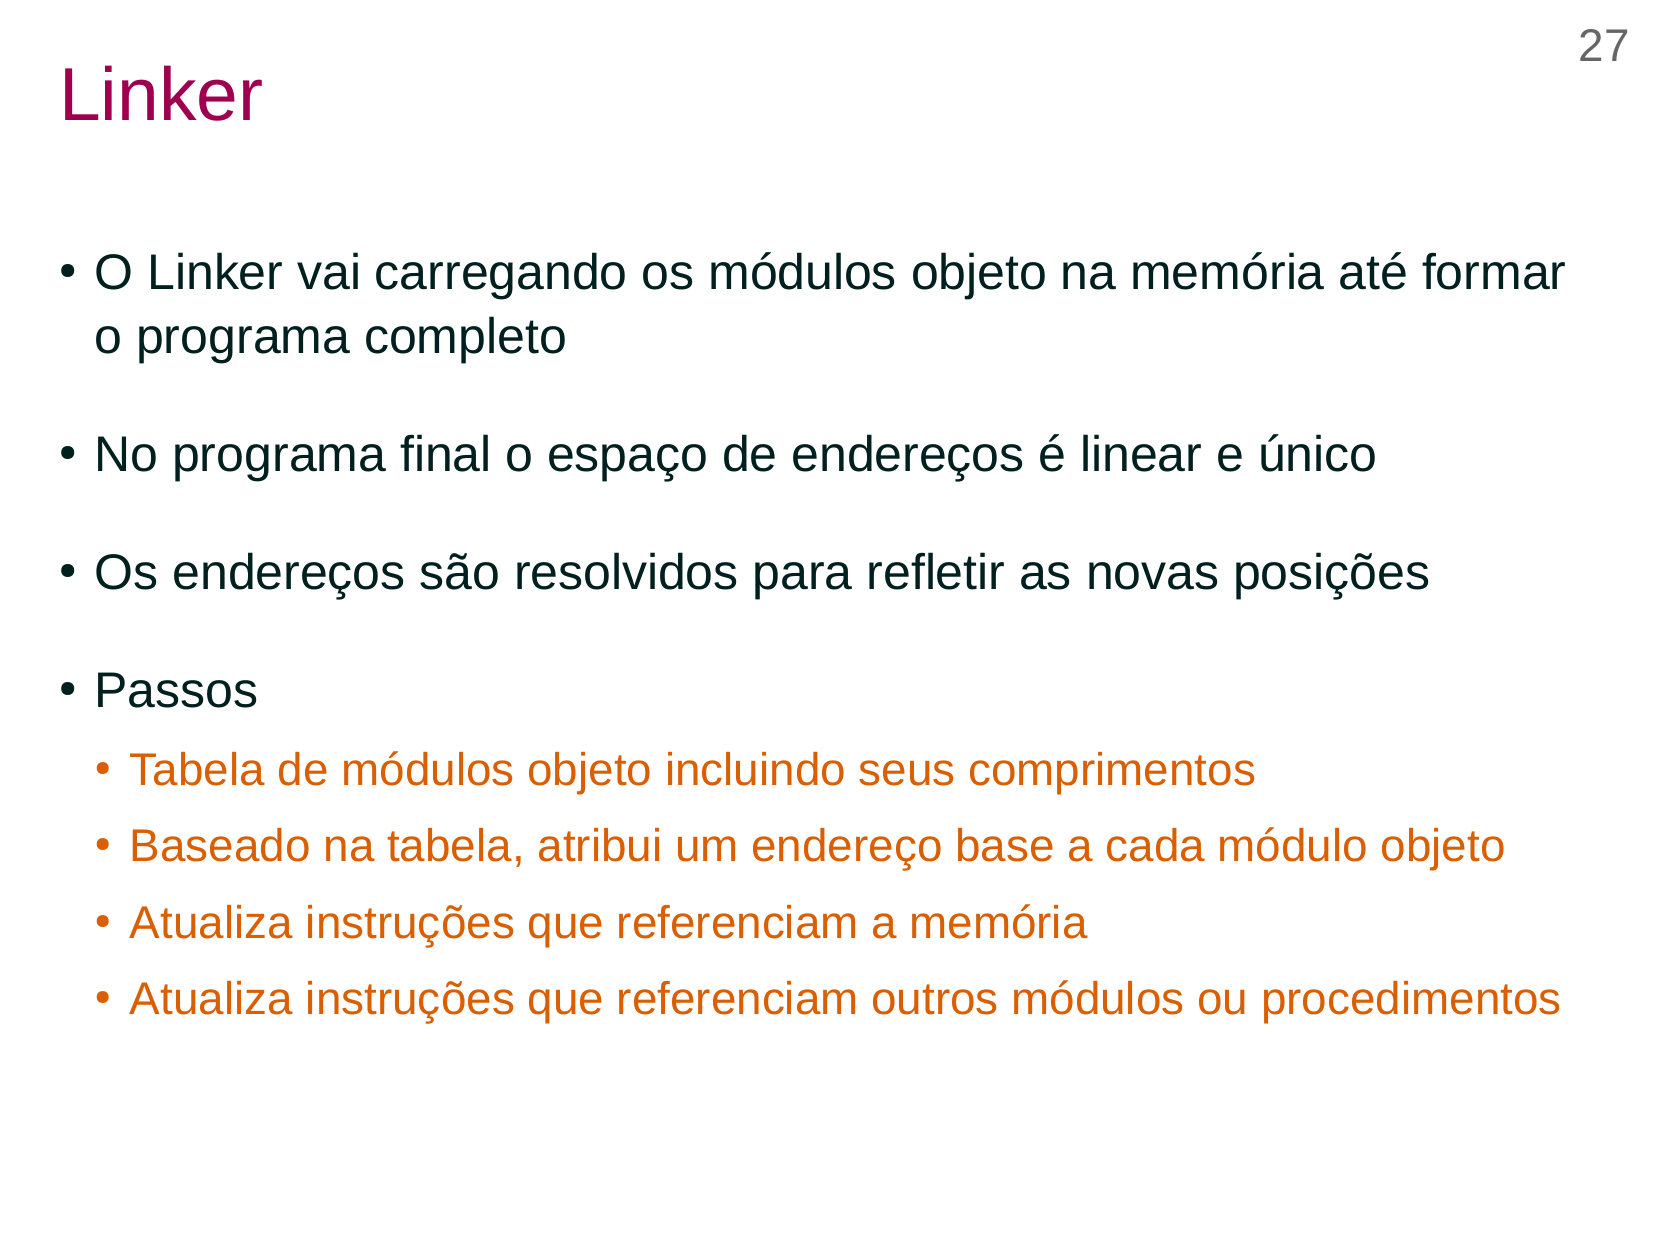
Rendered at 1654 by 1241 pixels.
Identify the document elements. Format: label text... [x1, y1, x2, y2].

title Linker [59, 29, 1595, 148]
list O Linker vai carregando os módulos objeto na memória até formar o programa completo No programa final o espaço de endereços é linear e único Os endereços são resolvidos para refletir as novas posições Passos Tabela de módulos objeto incluindo seus comprimentos Baseado na tabela, atribui um endereço base a cada módulo objeto Atualiza instruções que referenciam a memória Atualiza instruções que referenciam outros módulos ou procedimentos [59, 236, 1595, 1211]
